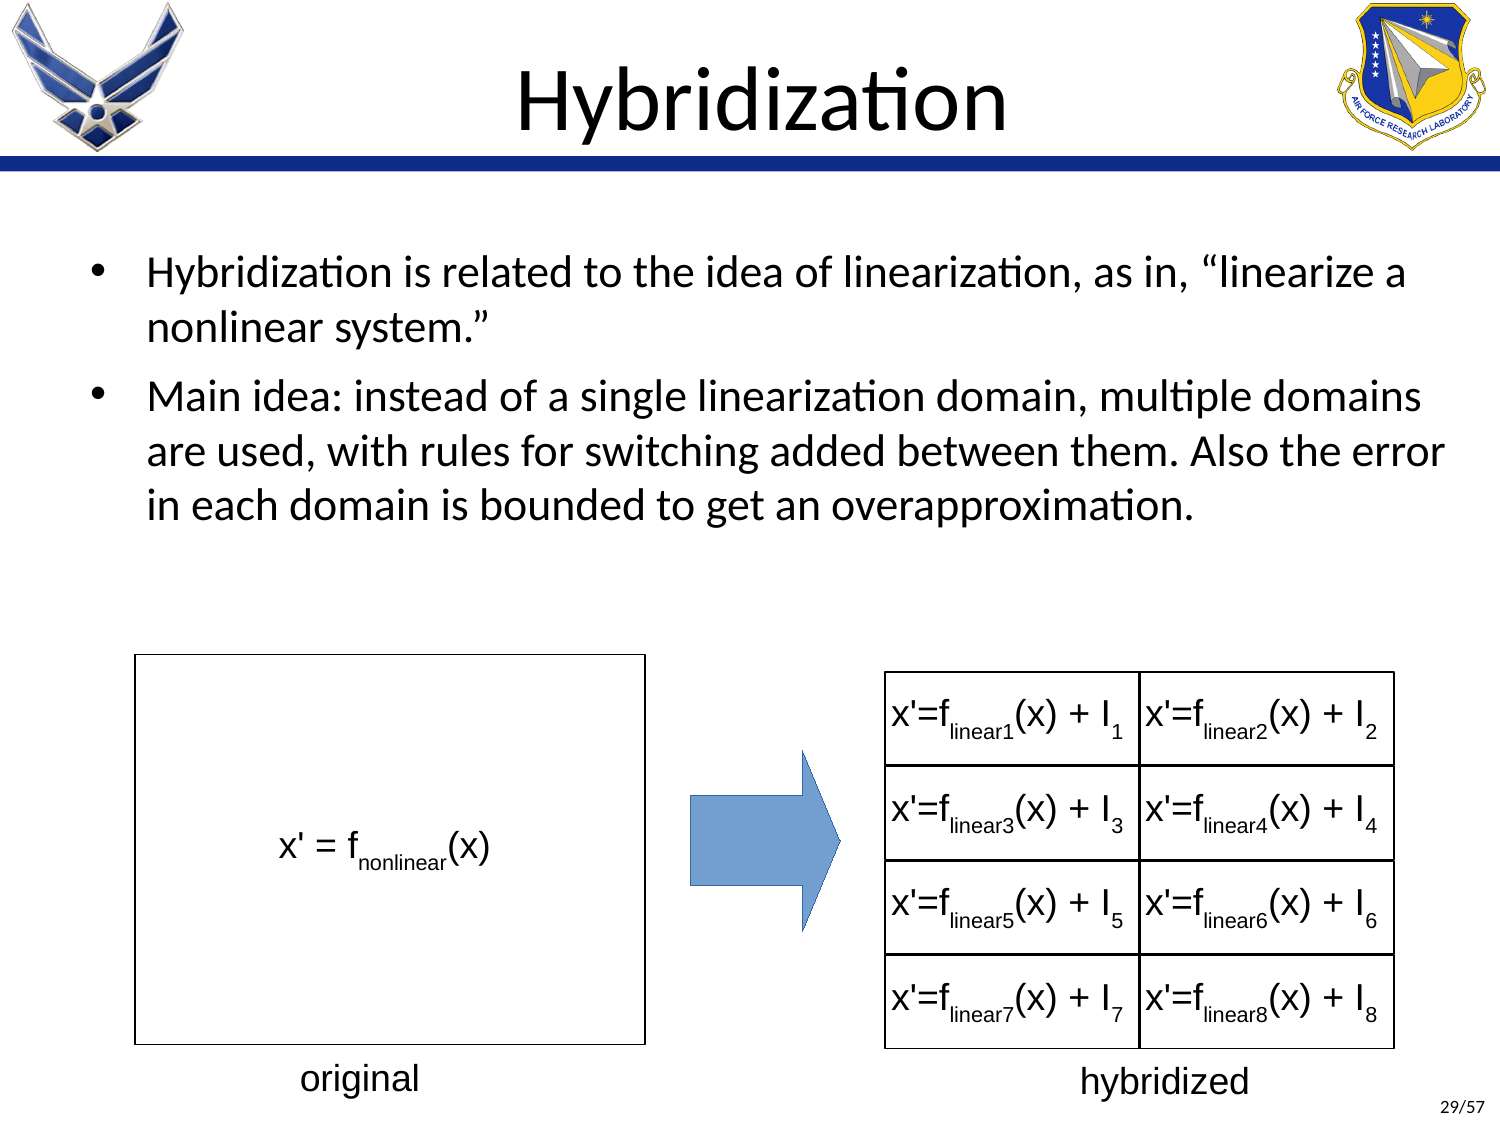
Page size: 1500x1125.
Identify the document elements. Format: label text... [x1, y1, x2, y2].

text_box x'=flinear4(x) + I4 [1138, 766, 1394, 860]
text_box original [285, 1050, 435, 1107]
text_box x'=flinear2(x) + I2 [1138, 671, 1394, 765]
text_box hybridized [1065, 1052, 1265, 1110]
text_box x'=flinear8(x) + I8 [1138, 955, 1394, 1049]
text_box x' = fnonlinear(x) [135, 797, 646, 1045]
text_box x'=flinear5(x) + I5 [885, 860, 1138, 954]
picture [2, 0, 87, 156]
title Hybridization [87, 0, 1438, 188]
text_box x'=flinear7(x) + I7 [885, 955, 1138, 1049]
text_box [690, 750, 841, 932]
text_box x'=flinear3(x) + I3 [885, 766, 1138, 860]
text_box x'=flinear1(x) + I1 [885, 671, 1138, 765]
text_box x'=flinear6(x) + I6 [1138, 860, 1394, 954]
picture [1438, 3, 1486, 151]
list Hybridization is related to the idea of linearization, as in, “linearize a nonlinear system.” Main idea: instead of a single linearization domain, multiple domains are used, with rules for switching added between them. Also the error in each domain is bounded to get an overapproximation. [75, 234, 1471, 797]
